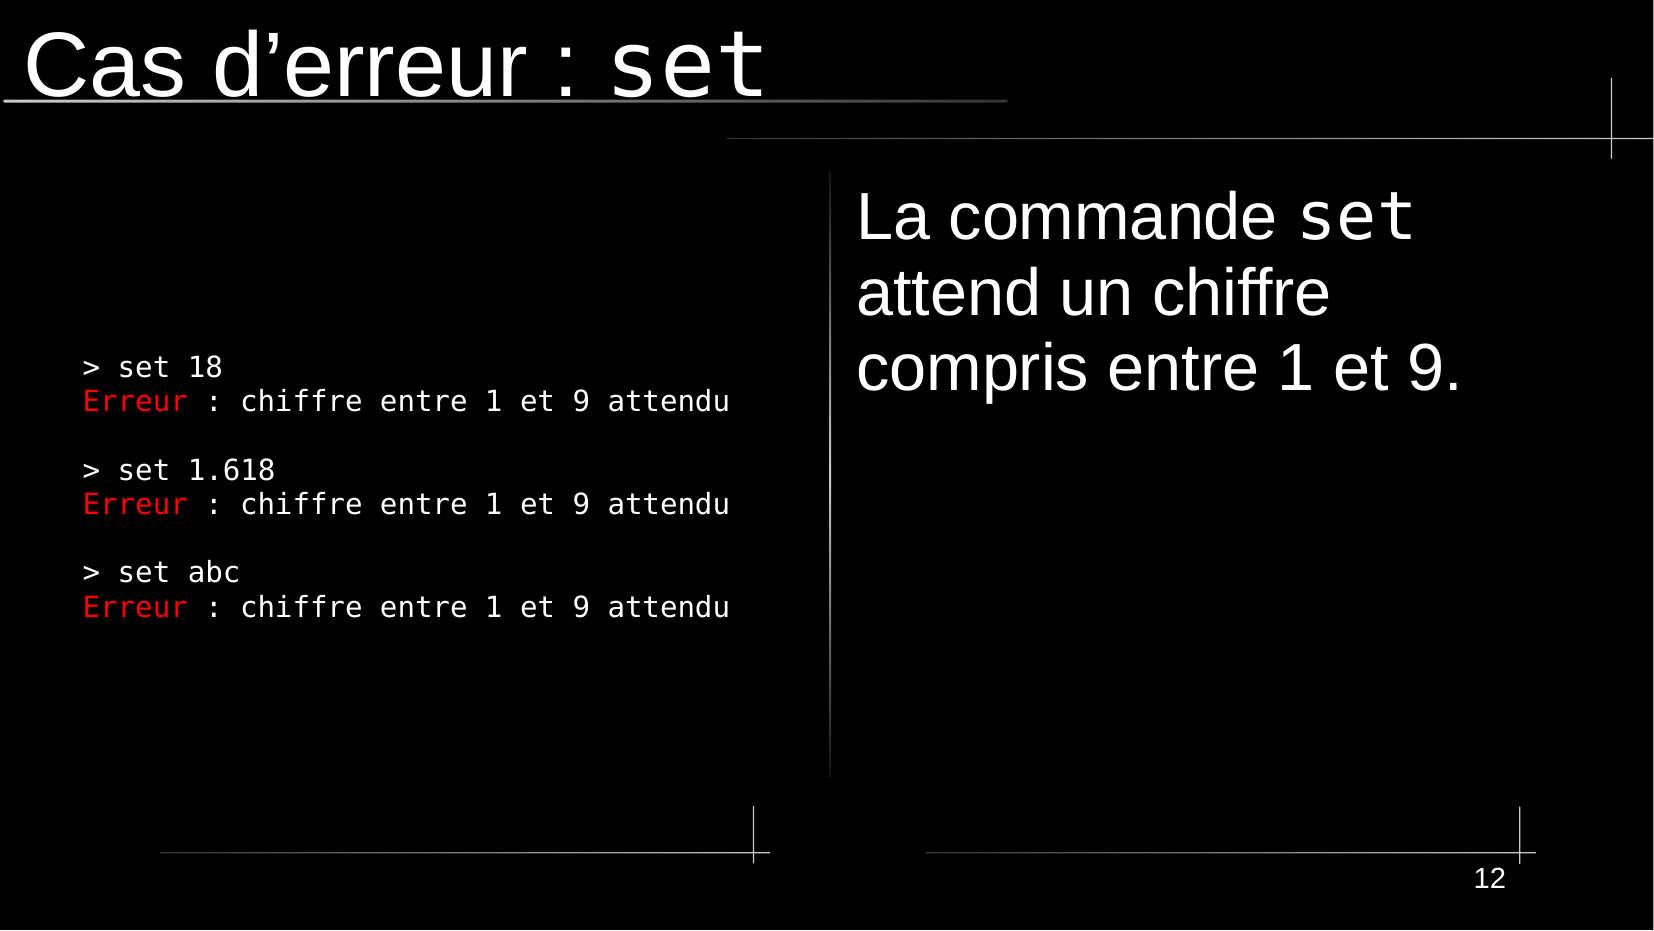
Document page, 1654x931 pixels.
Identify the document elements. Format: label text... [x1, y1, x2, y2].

title Cas d’erreur : set [23, 11, 1589, 119]
list La commande set attend un chiffre compris entre 1 et 9. [856, 177, 1572, 827]
list > set 18 Erreur : chiffre entre 1 et 9 attendu > set 1.618 Erreur : chiffre entre 1 et 9 attendu > set abc Erreur : chiffre entre 1 et 9 attendu [82, 147, 798, 827]
